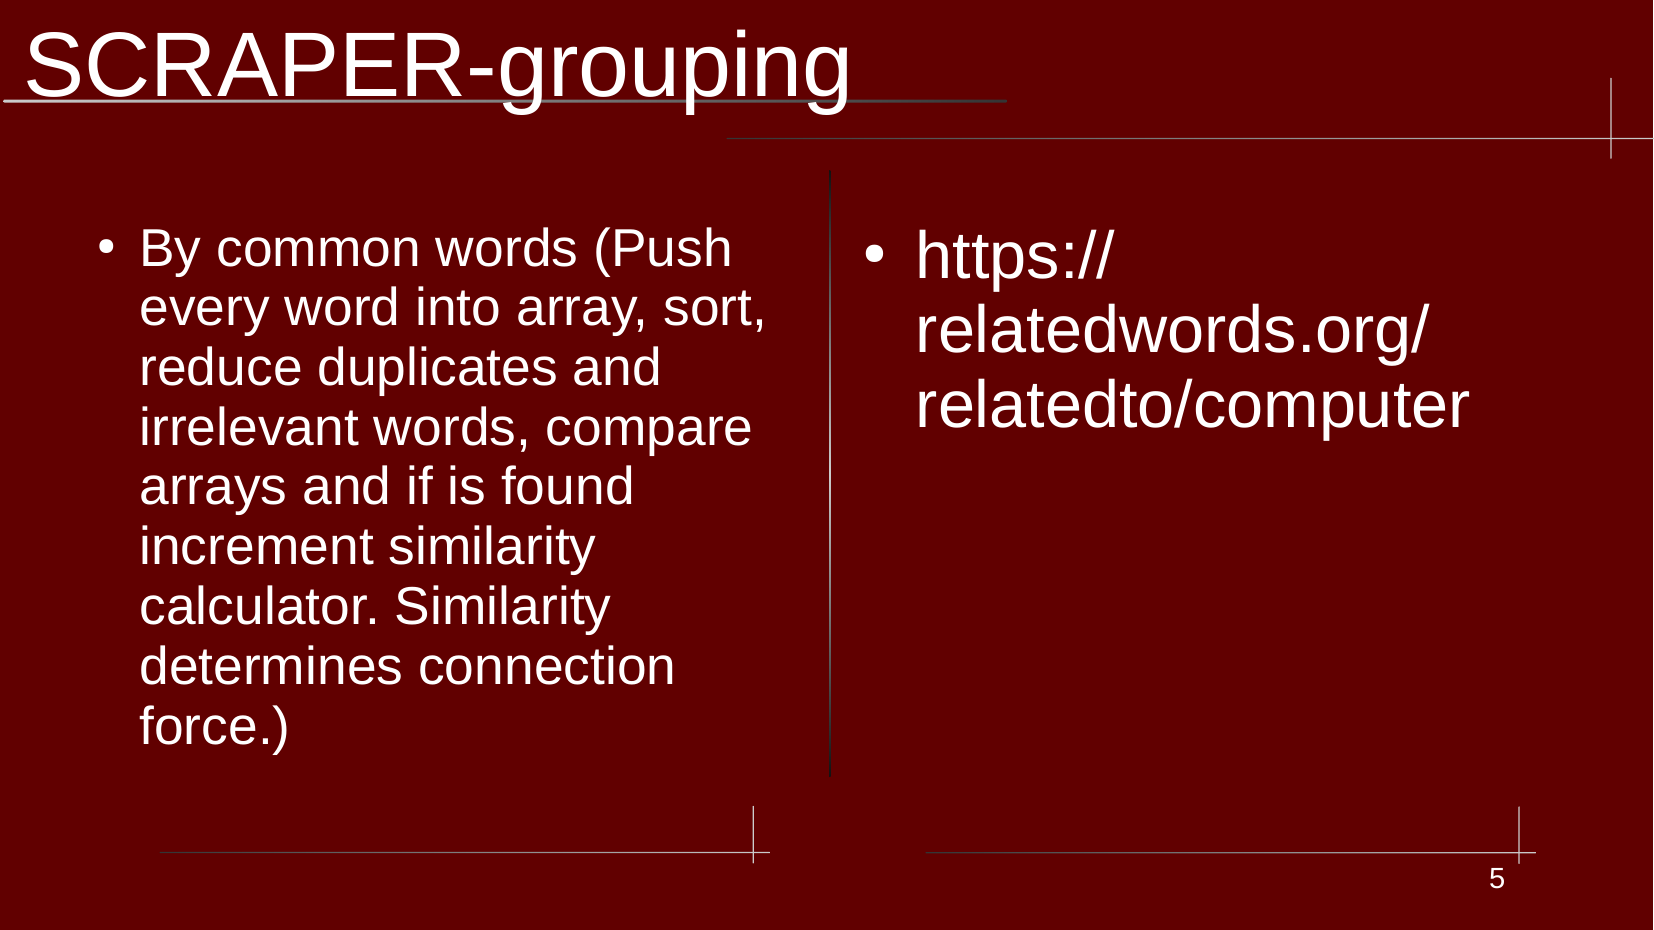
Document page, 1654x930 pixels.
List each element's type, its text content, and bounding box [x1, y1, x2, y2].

list By common words (Push every word into array, sort, reduce duplicates and irrelevant words, compare arrays and if is found increment similarity calculator. Similarity determines connection force.) [82, 217, 809, 757]
title SCRAPER-grouping [23, 11, 1588, 119]
list https://relatedwords.org/relatedto/computer [844, 217, 1571, 757]
